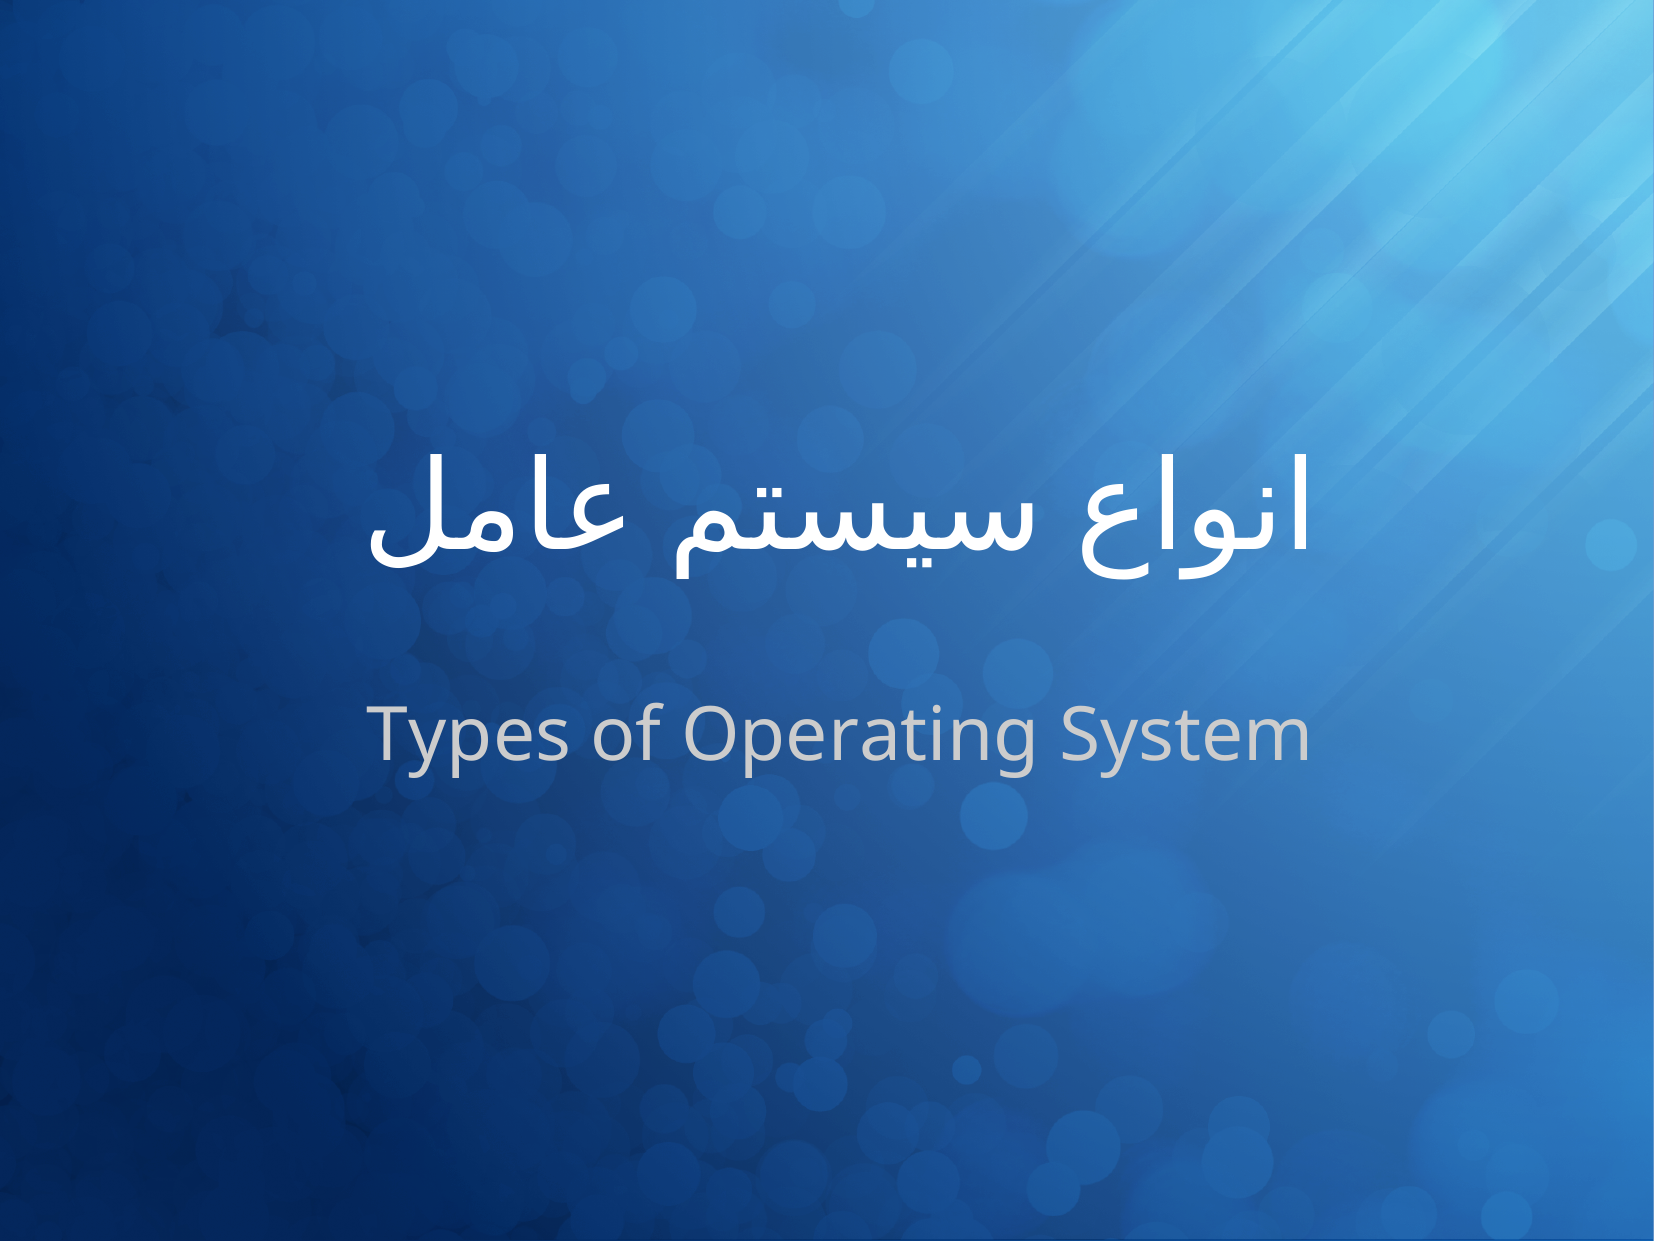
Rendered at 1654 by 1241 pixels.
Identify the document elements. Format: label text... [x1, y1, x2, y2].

subtitle Types of Operating System [112, 651, 1570, 826]
title انواع سیستم عامل [112, 387, 1570, 651]
picture [0, 0, 1654, 1241]
